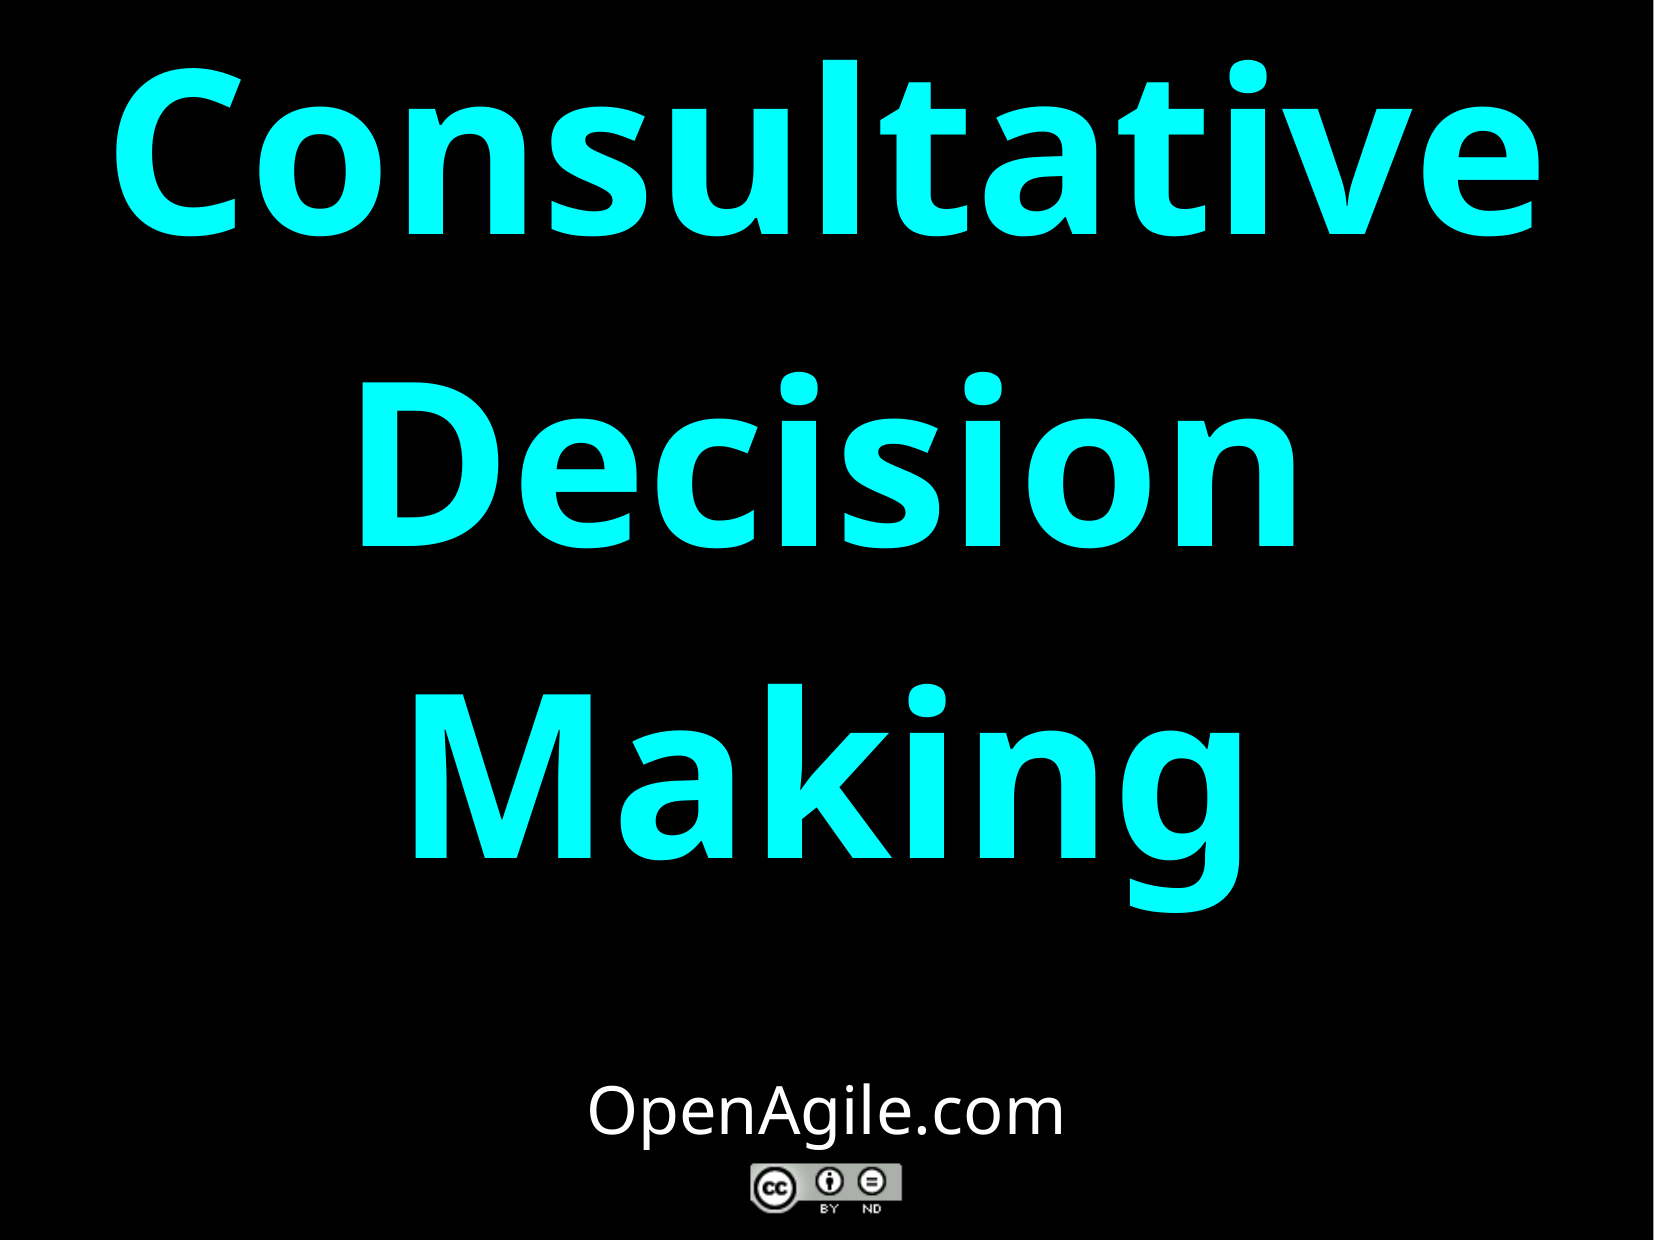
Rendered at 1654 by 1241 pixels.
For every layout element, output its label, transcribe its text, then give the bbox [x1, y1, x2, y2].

title Consultative Decision Making [59, 36, 1595, 879]
picture [749, 1162, 904, 1217]
